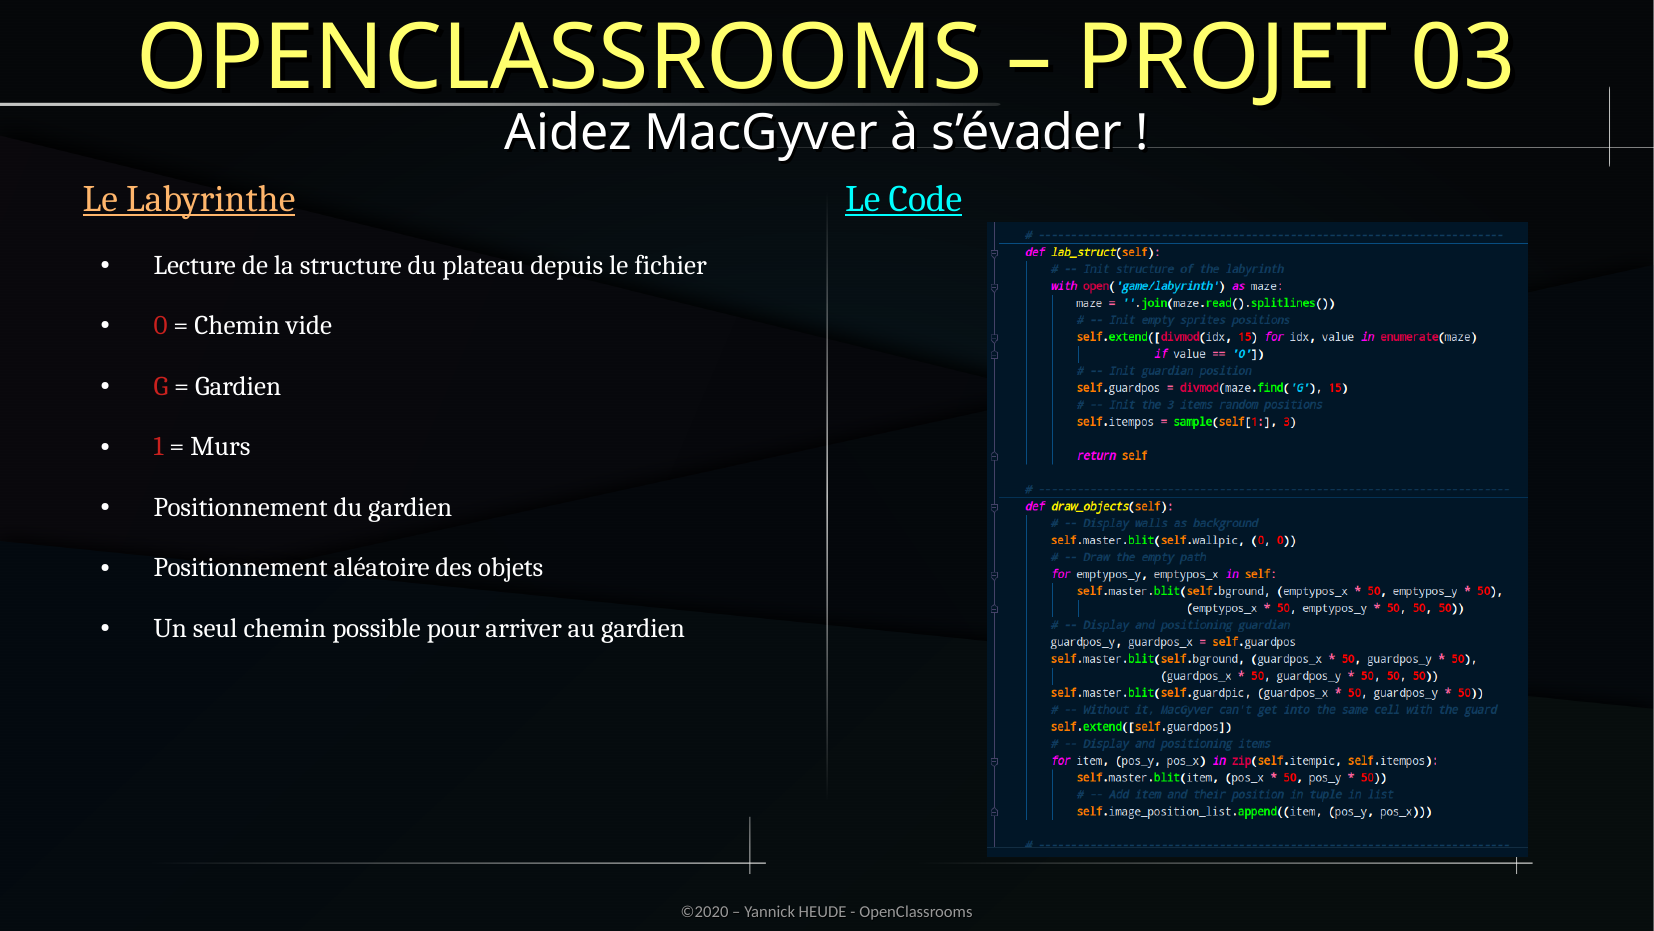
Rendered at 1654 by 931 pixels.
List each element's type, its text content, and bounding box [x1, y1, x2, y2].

list Le Code [845, 177, 1572, 863]
title ©2020 – Yannick HEUDE - OpenClassrooms [0, 897, 1654, 931]
list Le Labyrinthe Lecture de la structure du plateau depuis le fichier 0 = Chemin vide G = Gardien 1 = Murs Positionnement du gardien Positionnement aléatoire des objets Un seul chemin possible pour arriver au gardien [82, 177, 809, 851]
title Aidez MacGyver à s’évader ! [11, 96, 1642, 165]
title OPENCLASSROOMS – PROJET 03 [11, 0, 1642, 96]
picture [0, 0, 1654, 897]
